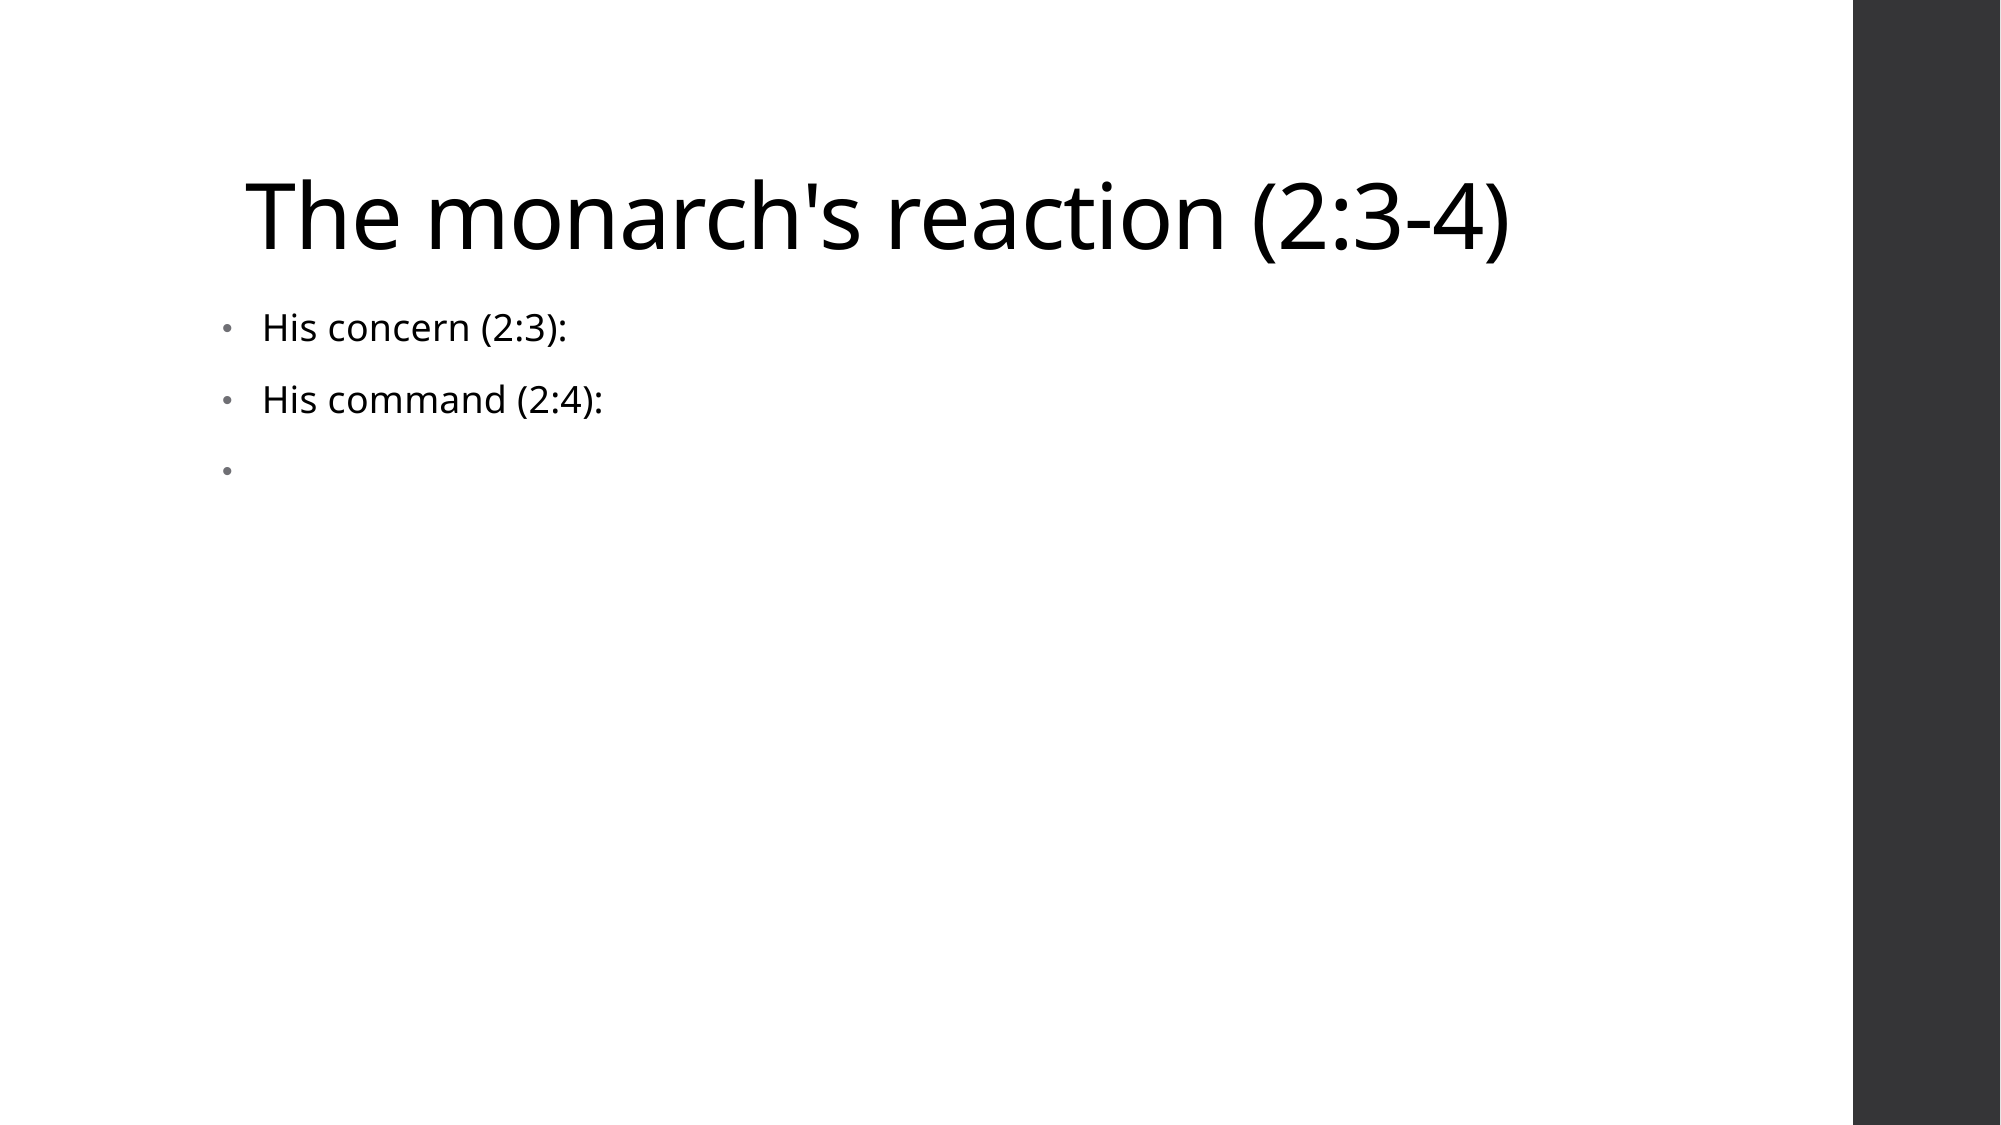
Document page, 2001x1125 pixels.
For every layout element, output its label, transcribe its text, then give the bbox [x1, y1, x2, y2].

list His concern (2:3): His command (2:4): [206, 299, 1617, 1014]
title The monarch's reaction (2:3-4) [206, 60, 1797, 278]
